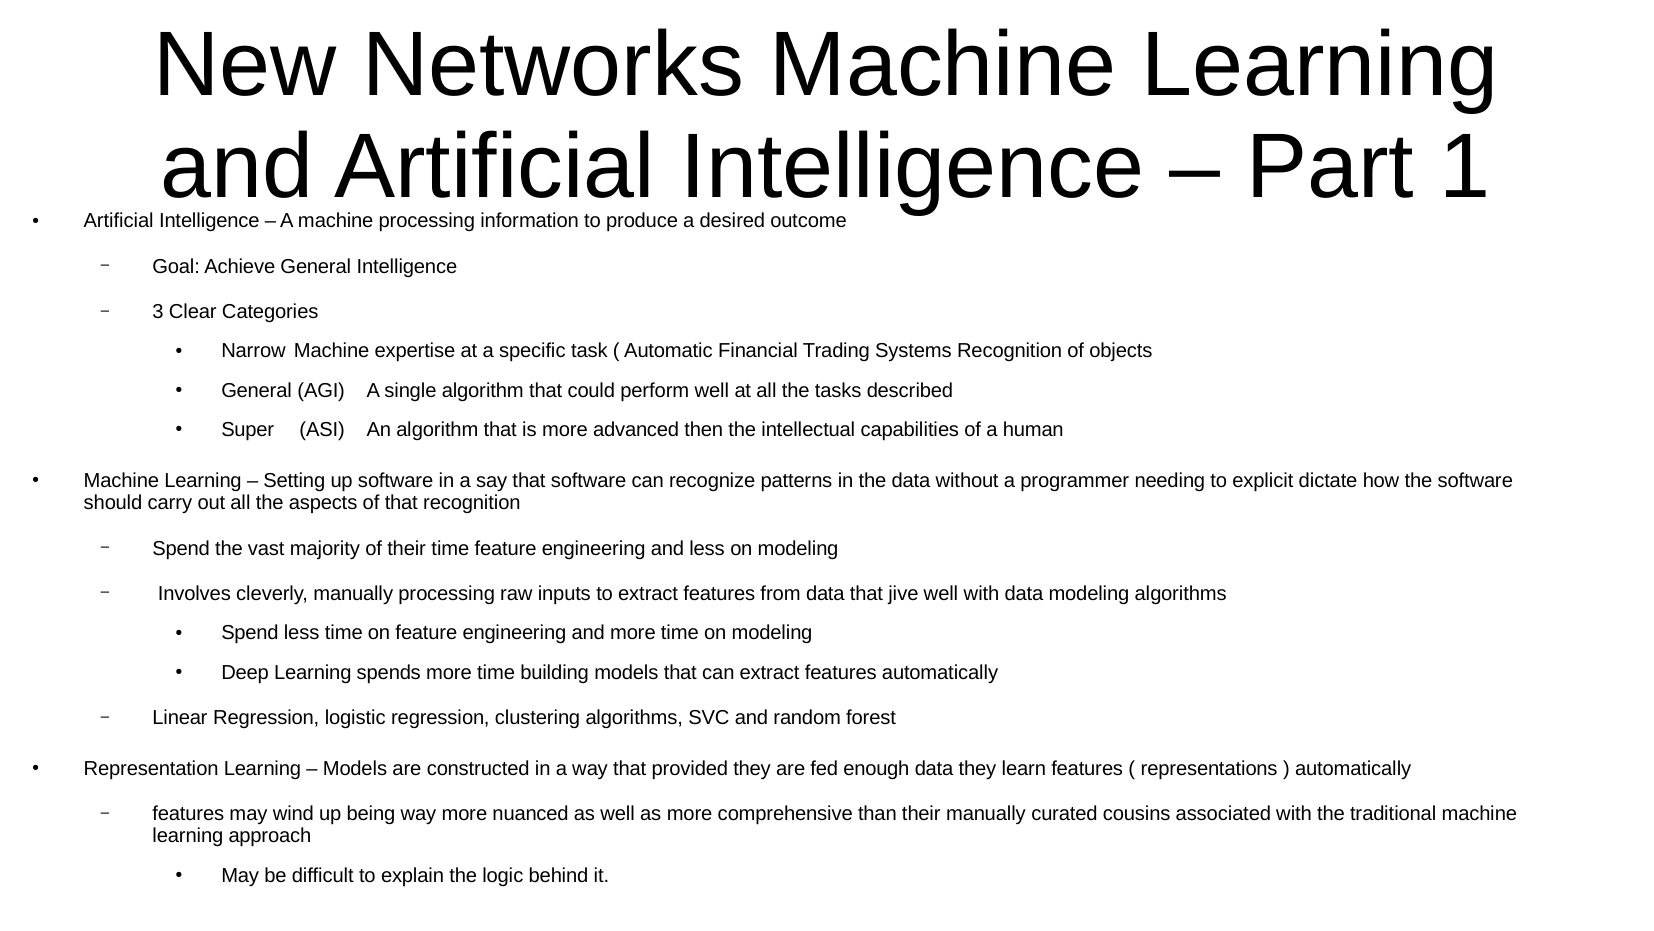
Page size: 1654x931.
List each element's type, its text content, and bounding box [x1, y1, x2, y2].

list Artificial Intelligence – A machine processing information to produce a desired outcome Goal: Achieve General Intelligence 3 Clear Categories Narrow Machine expertise at a specific task ( Automatic Financial Trading Systems Recognition of objects General (AGI) A single algorithm that could perform well at all the tasks described Super (ASI) An algorithm that is more advanced then the intellectual capabilities of a human Machine Learning – Setting up software in a say that software can recognize patterns in the data without a programmer needing to explicit dictate how the software should carry out all the aspects of that recognition Spend the vast majority of their time feature engineering and less on modeling Involves cleverly, manually processing raw inputs to extract features from data that jive well with data modeling algorithms Spend less time on feature engineering and more time on modeling Deep Learning spends more time building models that can extract features automatically Linear Regression, logistic regression, clustering algorithms, SVC and random forest Representation Learning – Models are constructed in a way that provided they are fed enough data they learn features ( representations ) automatically features may wind up being way more nuanced as well as more comprehensive than their manually curated cousins associated with the traditional machine learning approach May be difficult to explain the logic behind it. [15, 210, 1571, 893]
title New Networks Machine Learning and Artificial Intelligence – Part 1 [82, 12, 1571, 210]
